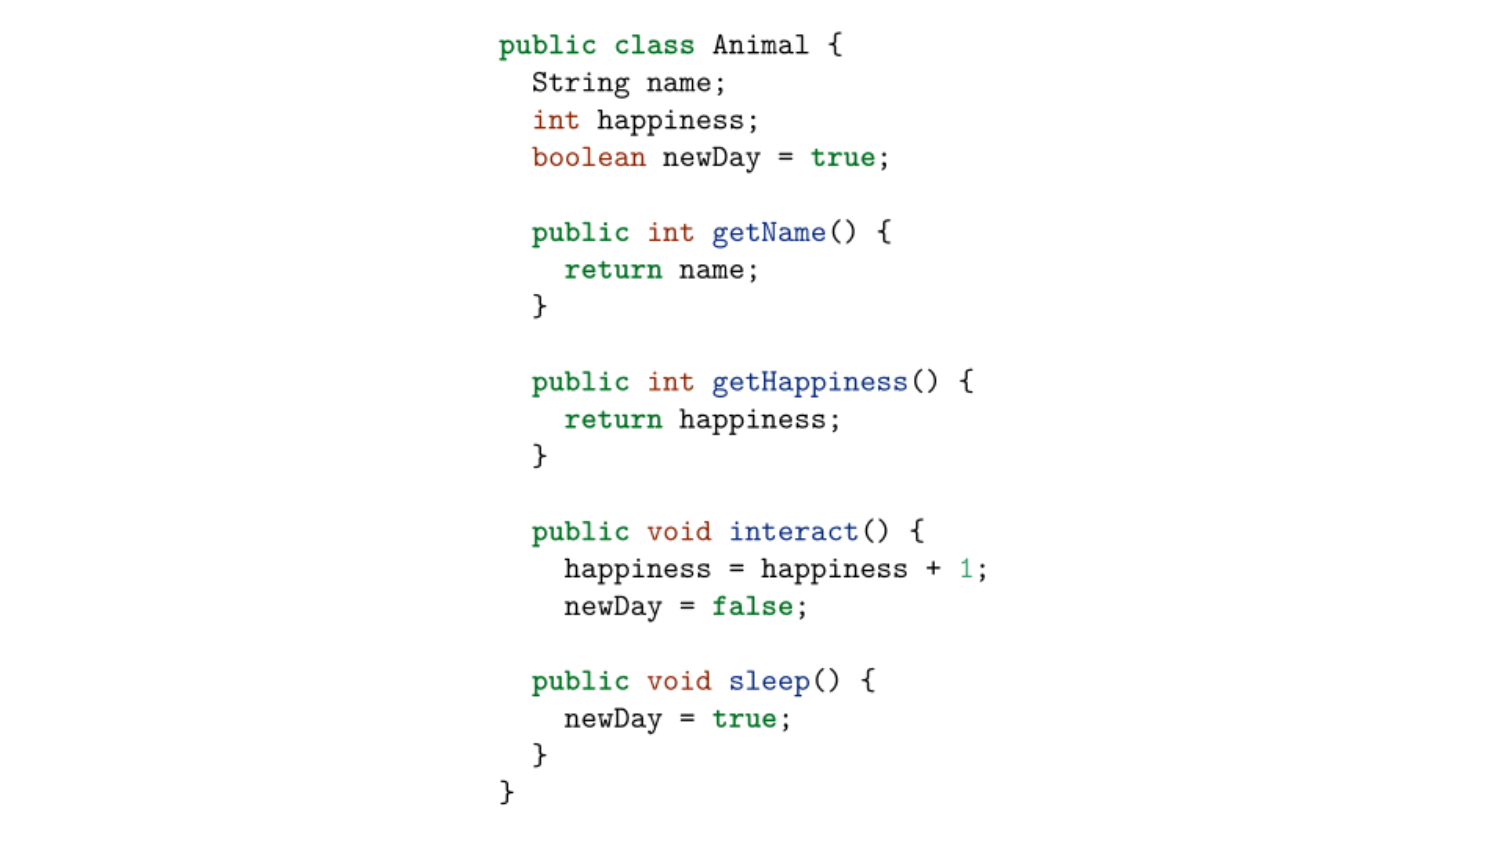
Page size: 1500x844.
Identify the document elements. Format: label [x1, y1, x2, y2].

picture [460, 16, 1040, 828]
